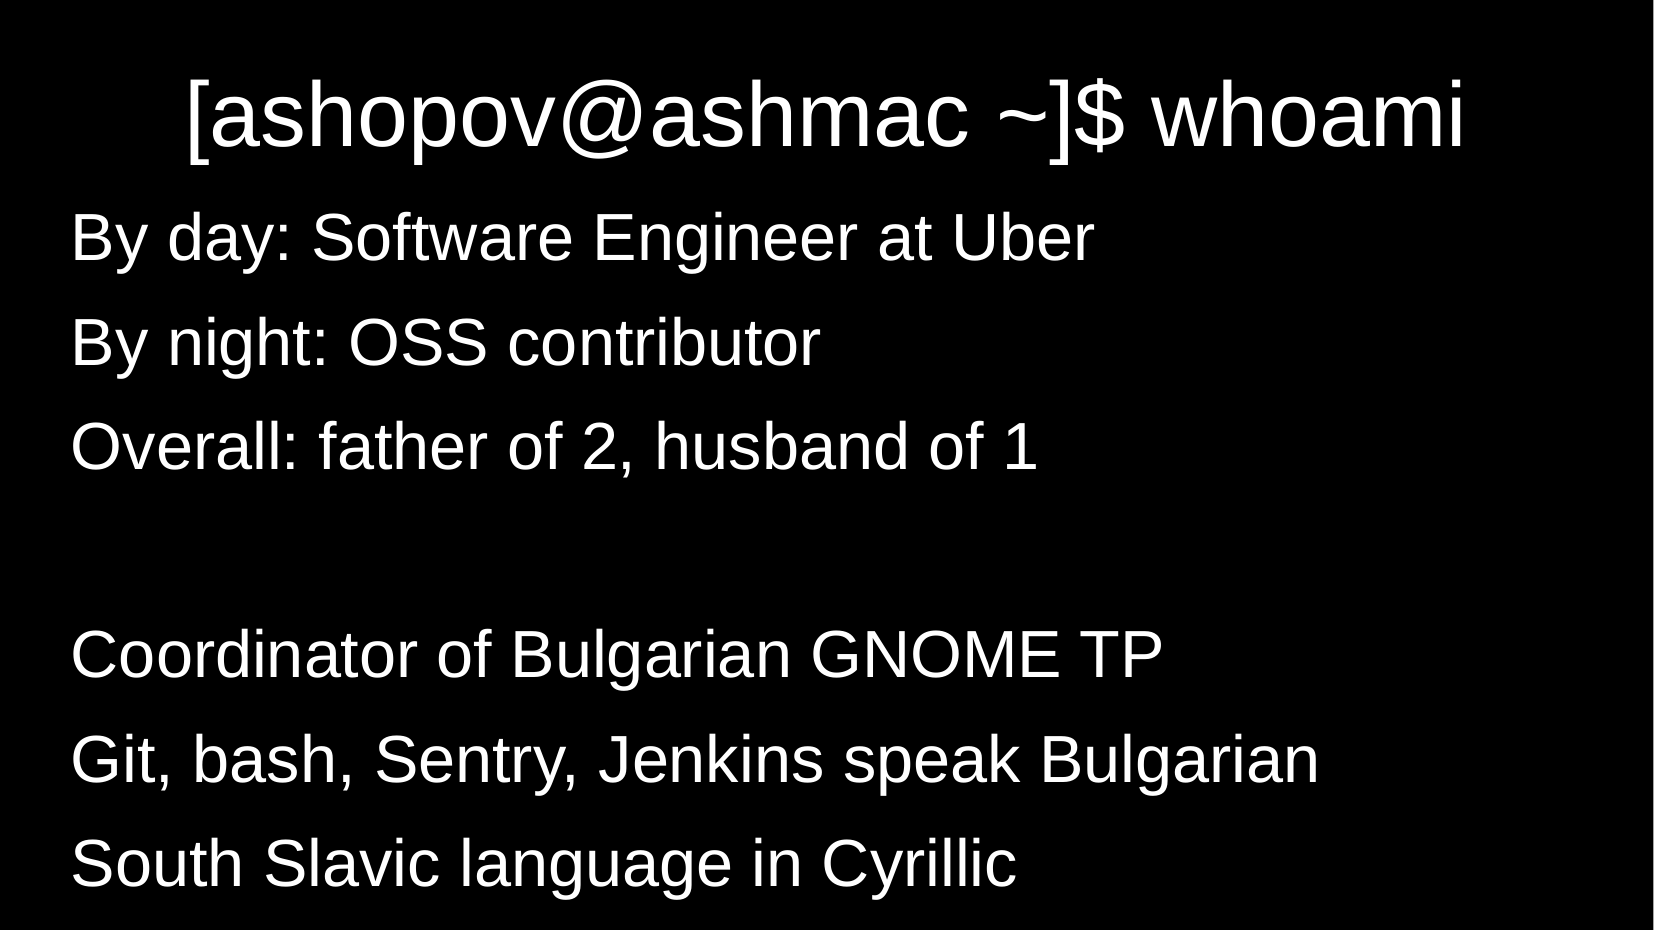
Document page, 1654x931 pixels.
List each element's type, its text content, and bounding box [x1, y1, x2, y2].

list By day: Software Engineer at Uber By night: OSS contributor Overall: father of 2, husband of 1 Coordinator of Bulgarian GNOME TP Git, bash, Sentry, Jenkins speak Bulgarian South Slavic language in Cyrillic [0, 200, 1651, 921]
title [ashopov@ashmac ~]$ whoami [82, 37, 1571, 193]
